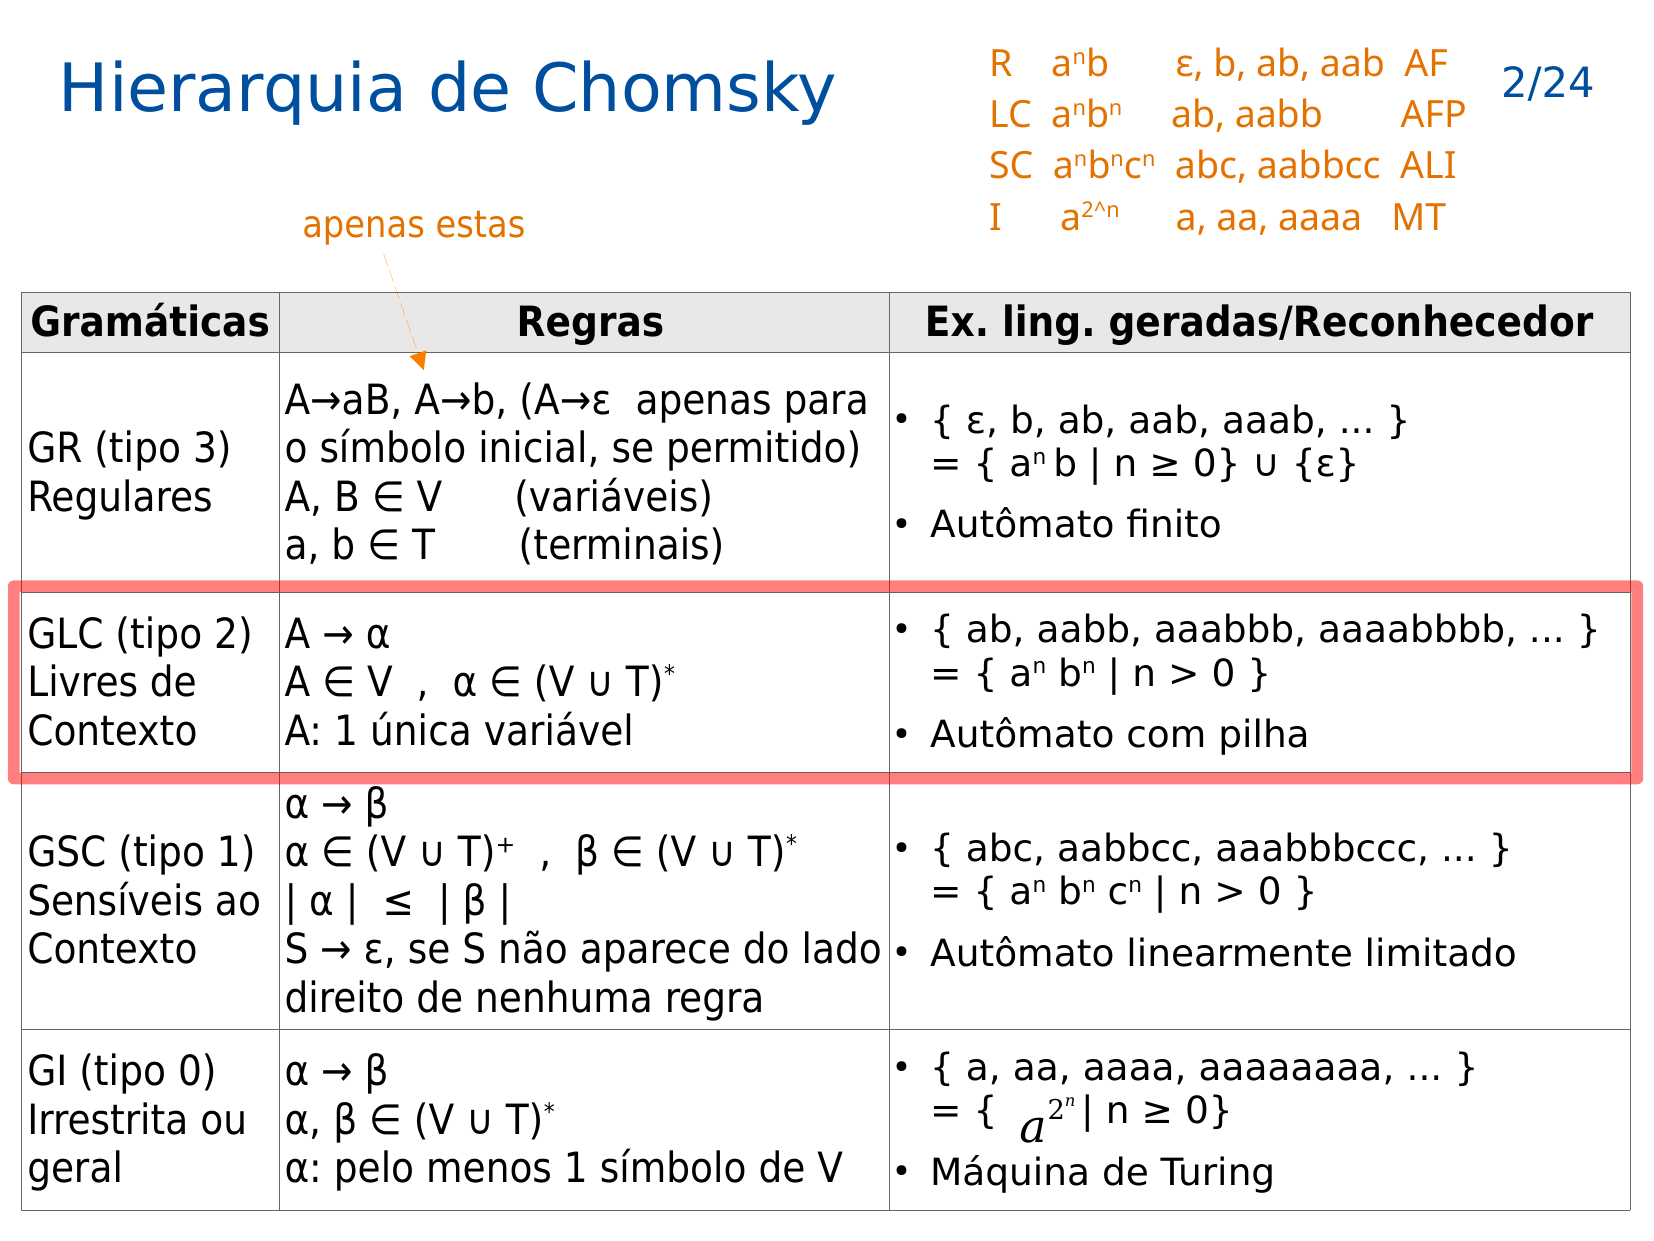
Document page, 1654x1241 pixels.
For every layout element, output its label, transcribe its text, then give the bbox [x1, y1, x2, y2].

chart [1013, 1091, 1081, 1154]
table_cell α → β α, β ∈ (V ∪ T)* α: pelo menos 1 símbolo de V [280, 1030, 889, 1210]
table_header Regras [280, 293, 889, 352]
table_cell { ε, b, ab, aab, aaab, ... } = { an b | n ≥ 0} ∪ {ε} Autômato finito [890, 353, 1630, 580]
table_cell α → β α ∈ (V ∪ T)⁺ , β ∈ (V ∪ T)* | α | ≤ | β | S → ε, se S não aparece do lado direito de nenhuma regra [280, 785, 889, 1029]
table_cell GI (tipo 0) Irrestrita ou geral [22, 1030, 279, 1210]
table_cell GLC (tipo 2) Livres de Contexto [22, 593, 279, 772]
text_box R anb ε, b, ab, aab AF LC anbn ab, aabb AFP SC anbncn abc, aabbcc ALI I a2^n a, aa, aaaa MT [974, 29, 1512, 273]
text_box apenas estas [287, 195, 566, 259]
table_cell { a, aa, aaaa, aaaaaaaa, ... } = { | n ≥ 0} Máquina de Turing [890, 1030, 1630, 1210]
table_cell { abc, aabbcc, aaabbbccc, ... } = { an bn cn | n > 0 } Autômato linearmente limitado [890, 785, 1630, 1029]
table_cell GSC (tipo 1) Sensíveis ao Contexto [22, 785, 279, 1029]
table_cell A→aB, A→b, (A→ε apenas para o símbolo inicial, se permitido) A, B ∈ V (variáveis) a, b ∈ T (terminais) [280, 353, 889, 580]
table_header Gramáticas [22, 293, 279, 352]
title Hierarquia de Chomsky [59, 29, 974, 148]
table_cell A → α A ∈ V , α ∈ (V ∪ T)* A: 1 única variável [280, 593, 889, 772]
table_header Ex. ling. geradas/Reconhecedor [890, 293, 1630, 352]
table_cell GR (tipo 3) Regulares [22, 353, 279, 580]
table_cell { ab, aabb, aaabbb, aaaabbbb, ... } = { an bn | n > 0 } Autômato com pilha [890, 593, 1630, 772]
title Hierarquia de Chomsky [1512, 29, 1625, 148]
